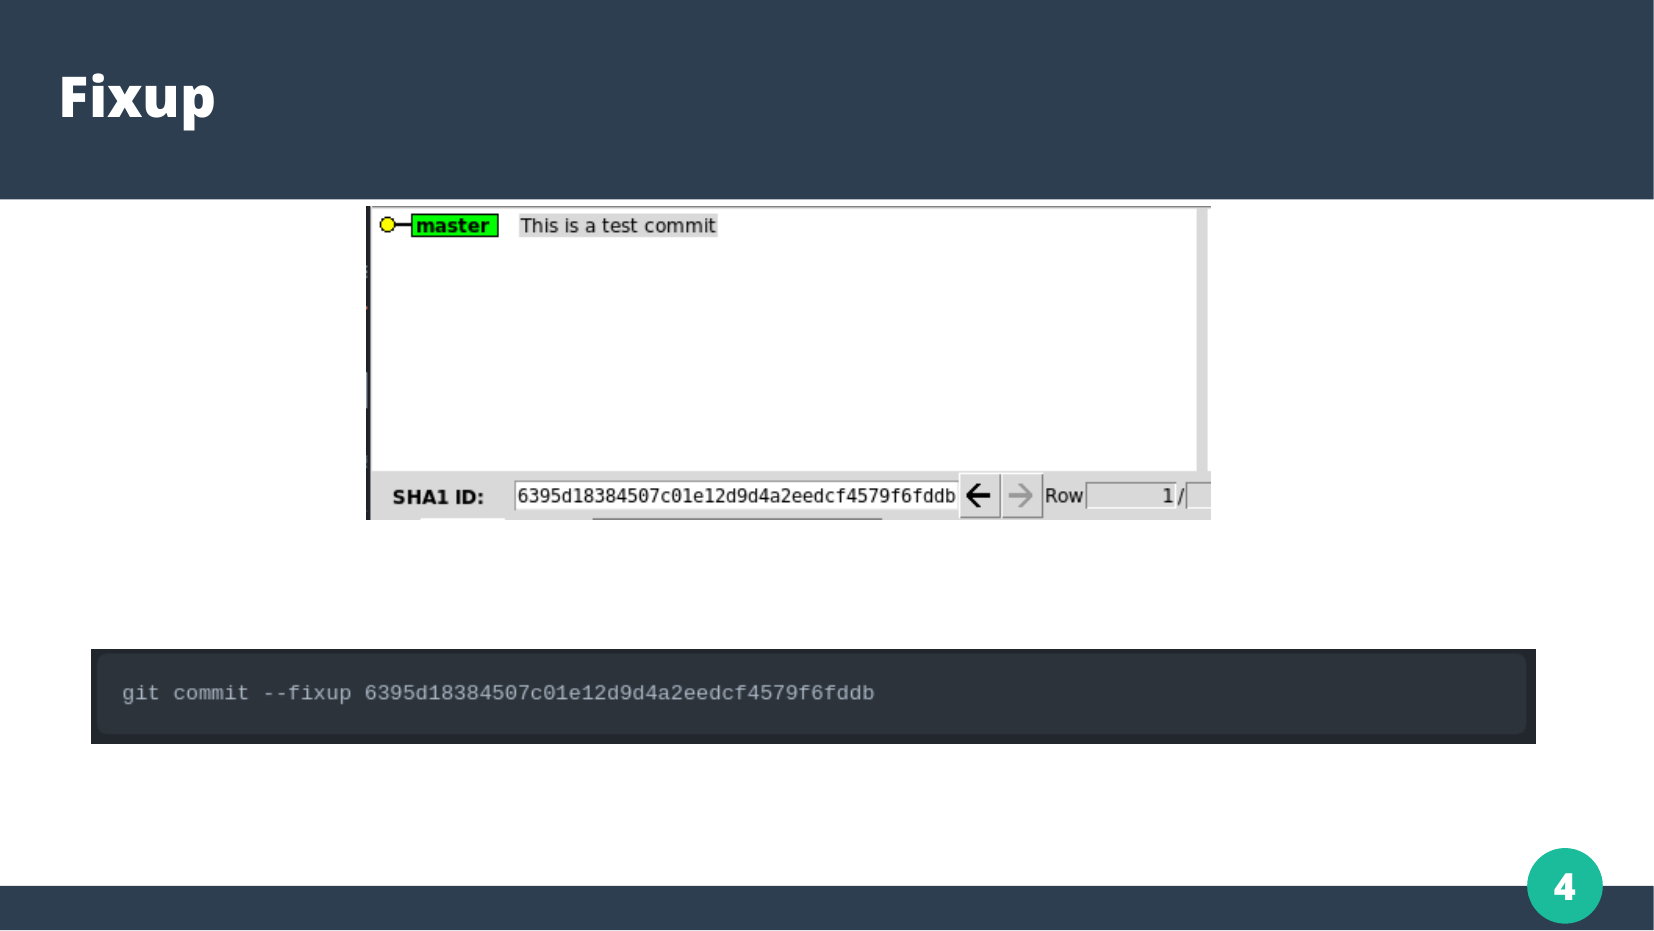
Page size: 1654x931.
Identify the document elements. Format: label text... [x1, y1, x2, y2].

picture [366, 206, 1211, 520]
title Fixup [59, 37, 1595, 155]
picture [91, 649, 1536, 744]
